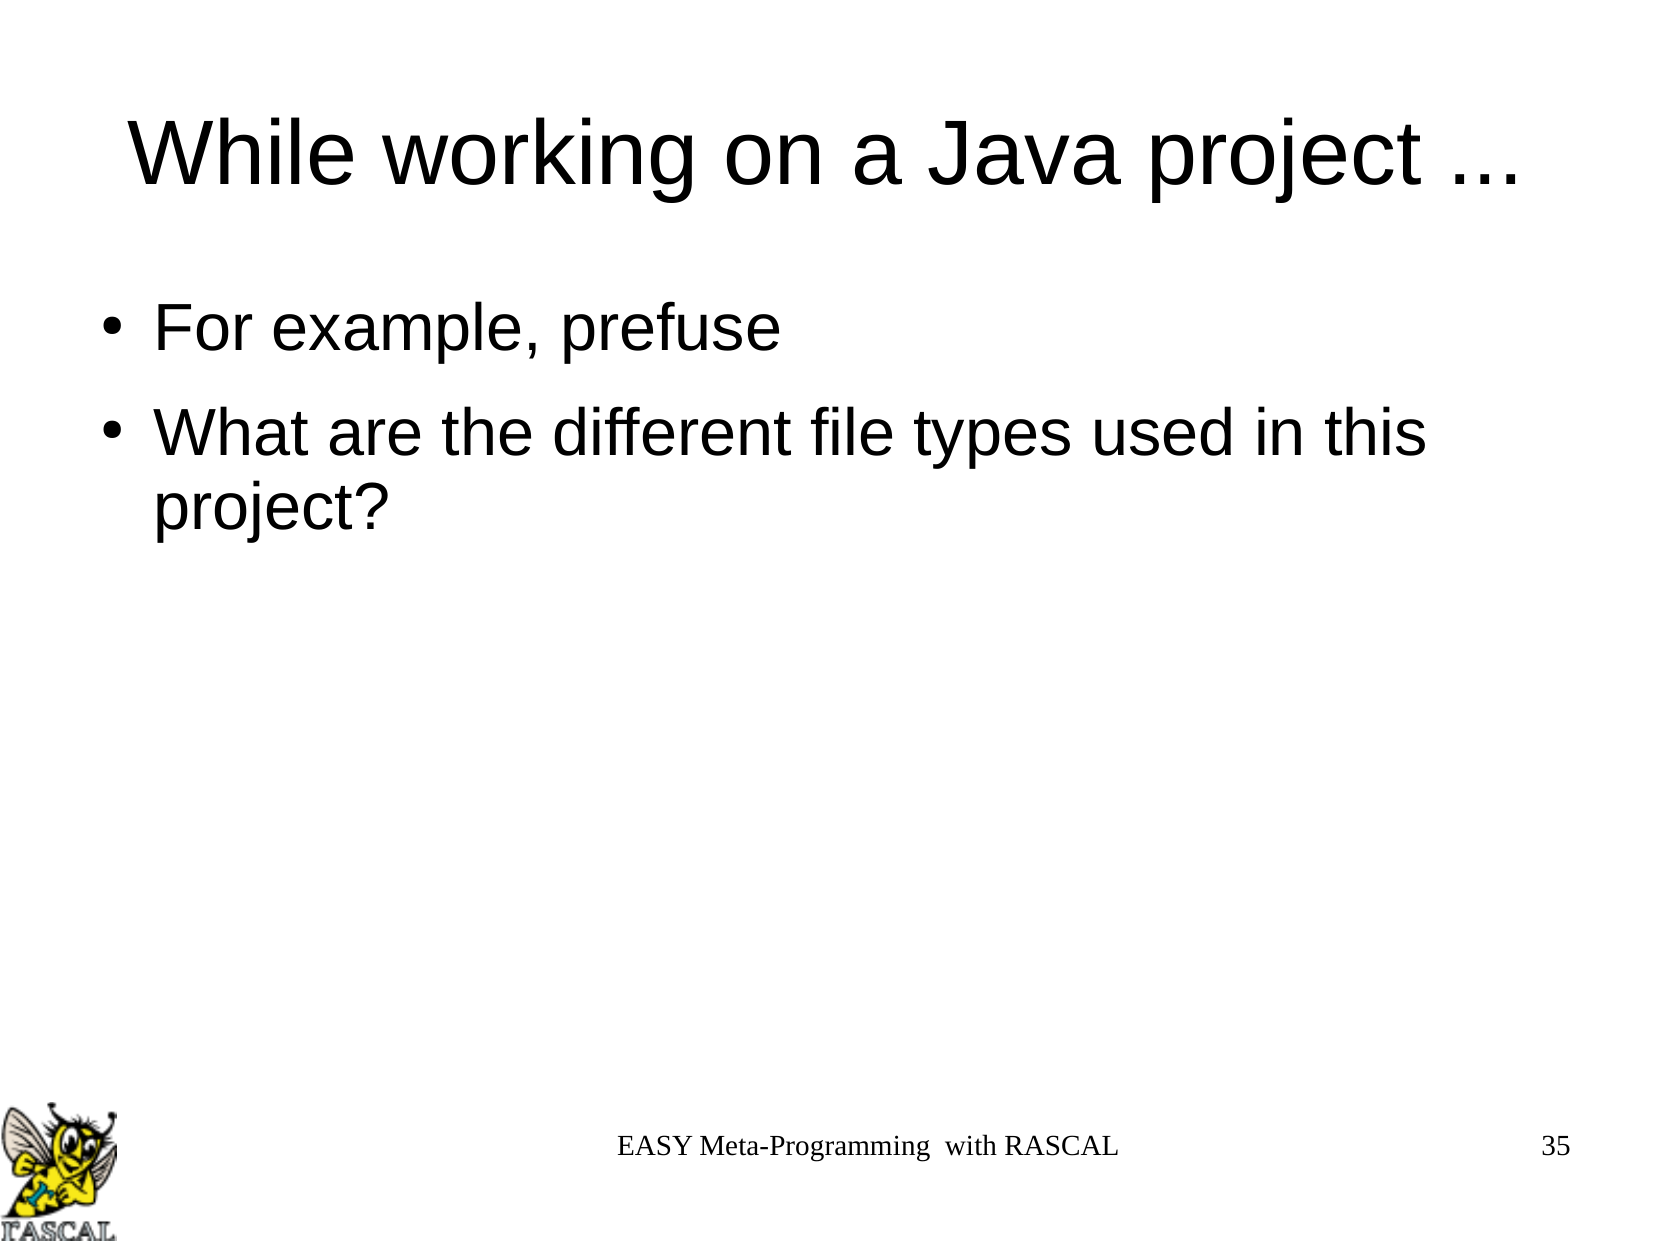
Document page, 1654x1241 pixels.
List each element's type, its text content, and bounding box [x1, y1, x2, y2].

title While working on a Java project ... [82, 49, 1571, 257]
picture [0, 1102, 117, 1241]
list For example, prefuse What are the different file types used in this project? [82, 290, 1571, 1109]
